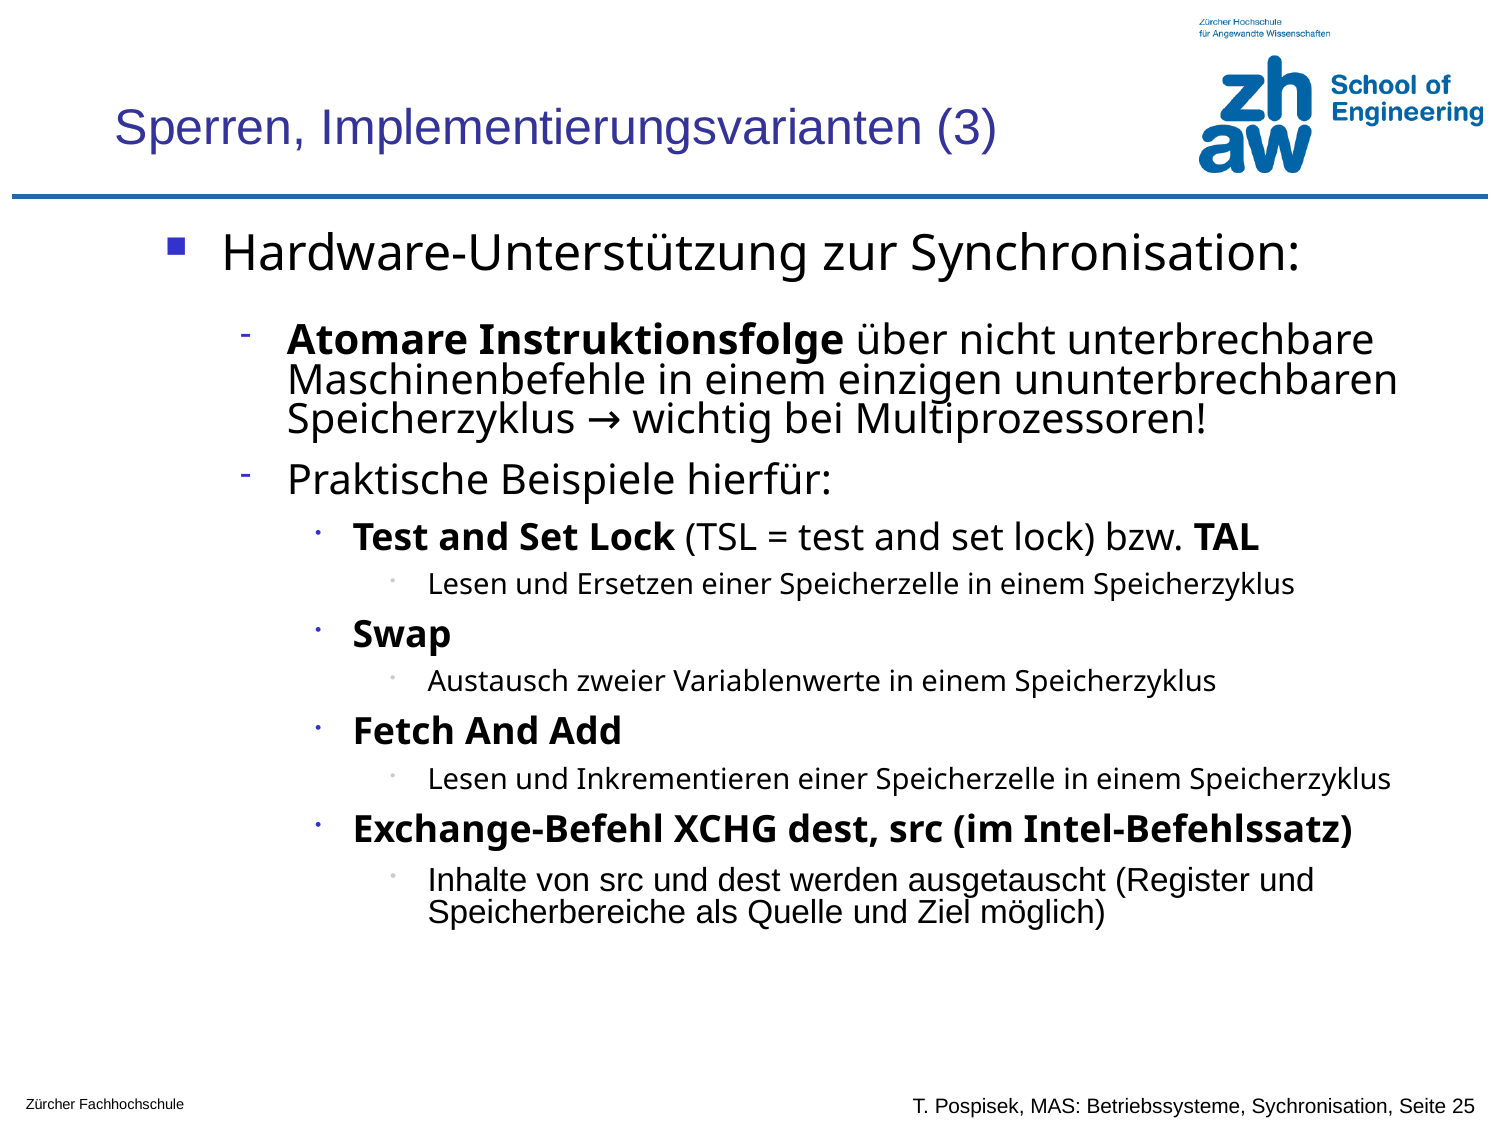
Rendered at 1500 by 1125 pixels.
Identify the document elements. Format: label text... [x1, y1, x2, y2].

list Hardware-Unterstützung zur Synchronisation: Atomare Instruktionsfolge über nicht unterbrechbare Maschinenbefehle in einem einzigen ununterbrechbaren Speicherzyklus → wichtig bei Multiprozessoren! Praktische Beispiele hierfür: Test and Set Lock (TSL = test and set lock) bzw. TAL Lesen und Ersetzen einer Speicherzelle in einem Speicherzyklus Swap Austausch zweier Variablenwerte in einem Speicherzyklus Fetch And Add Lesen und Inkrementieren einer Speicherzelle in einem Speicherzyklus Exchange-Befehl XCHG dest, src (im Intel-Befehlssatz) Inhalte von src und dest werden ausgetauscht (Register und Speicherbereiche als Quelle und Ziel möglich) [150, 224, 1425, 988]
title Sperren, Implementierungsvarianten (3) [99, 50, 1379, 163]
picture [1199, 19, 1483, 173]
